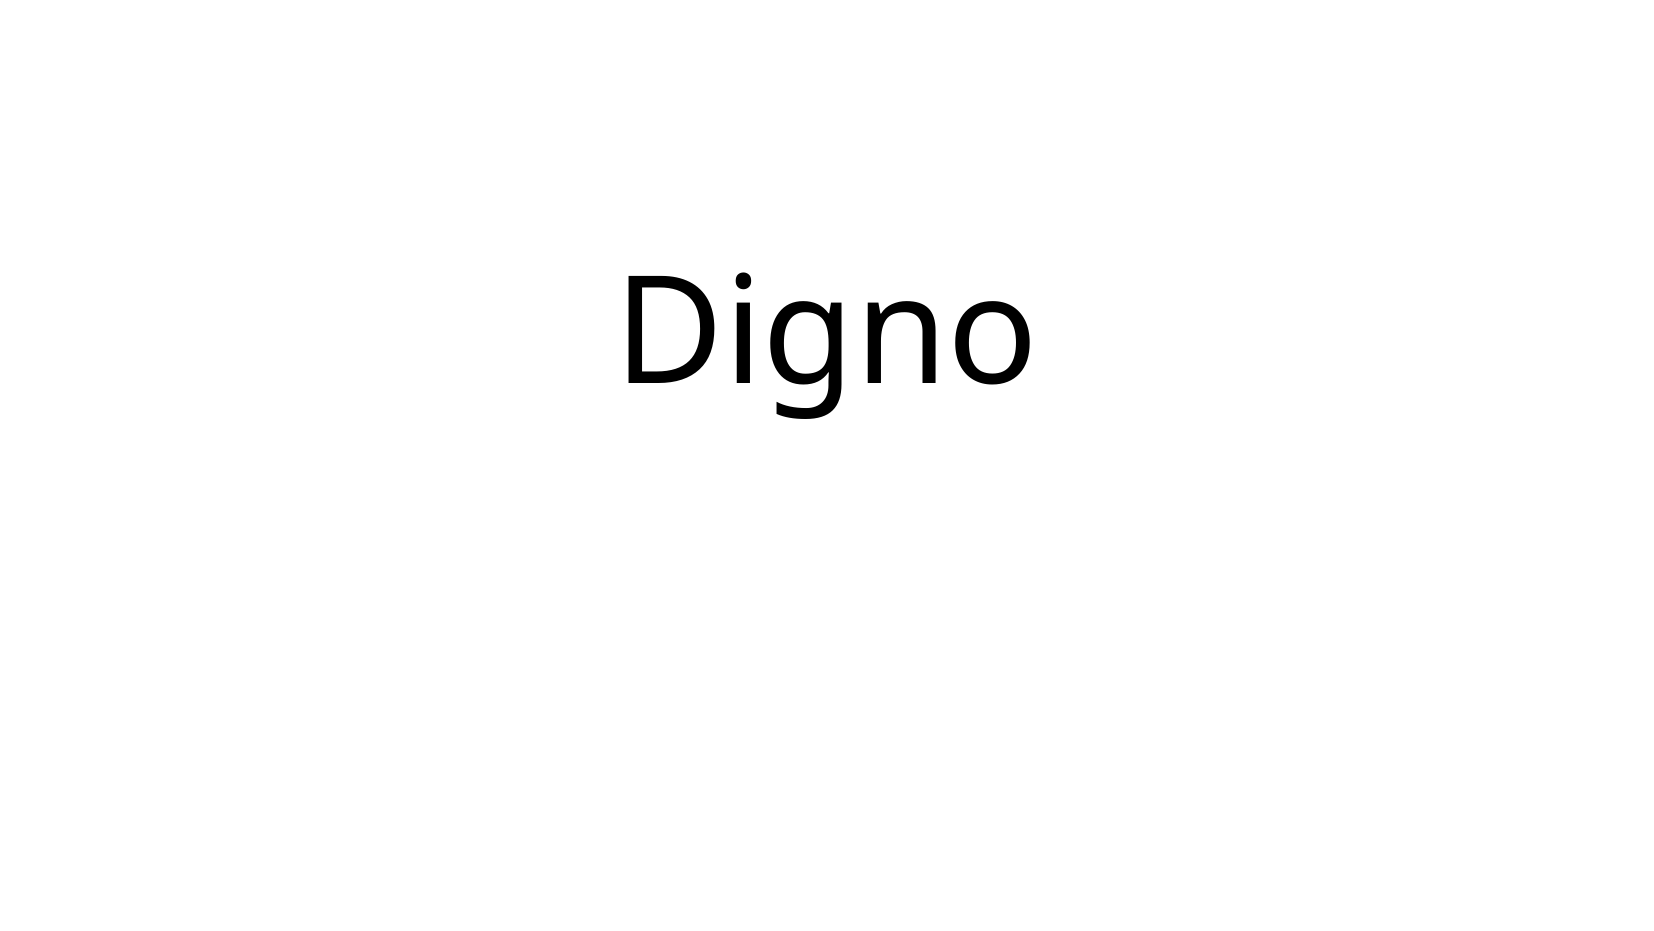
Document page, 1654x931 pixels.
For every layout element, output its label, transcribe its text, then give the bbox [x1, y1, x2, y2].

title Digno [0, 219, 1654, 432]
